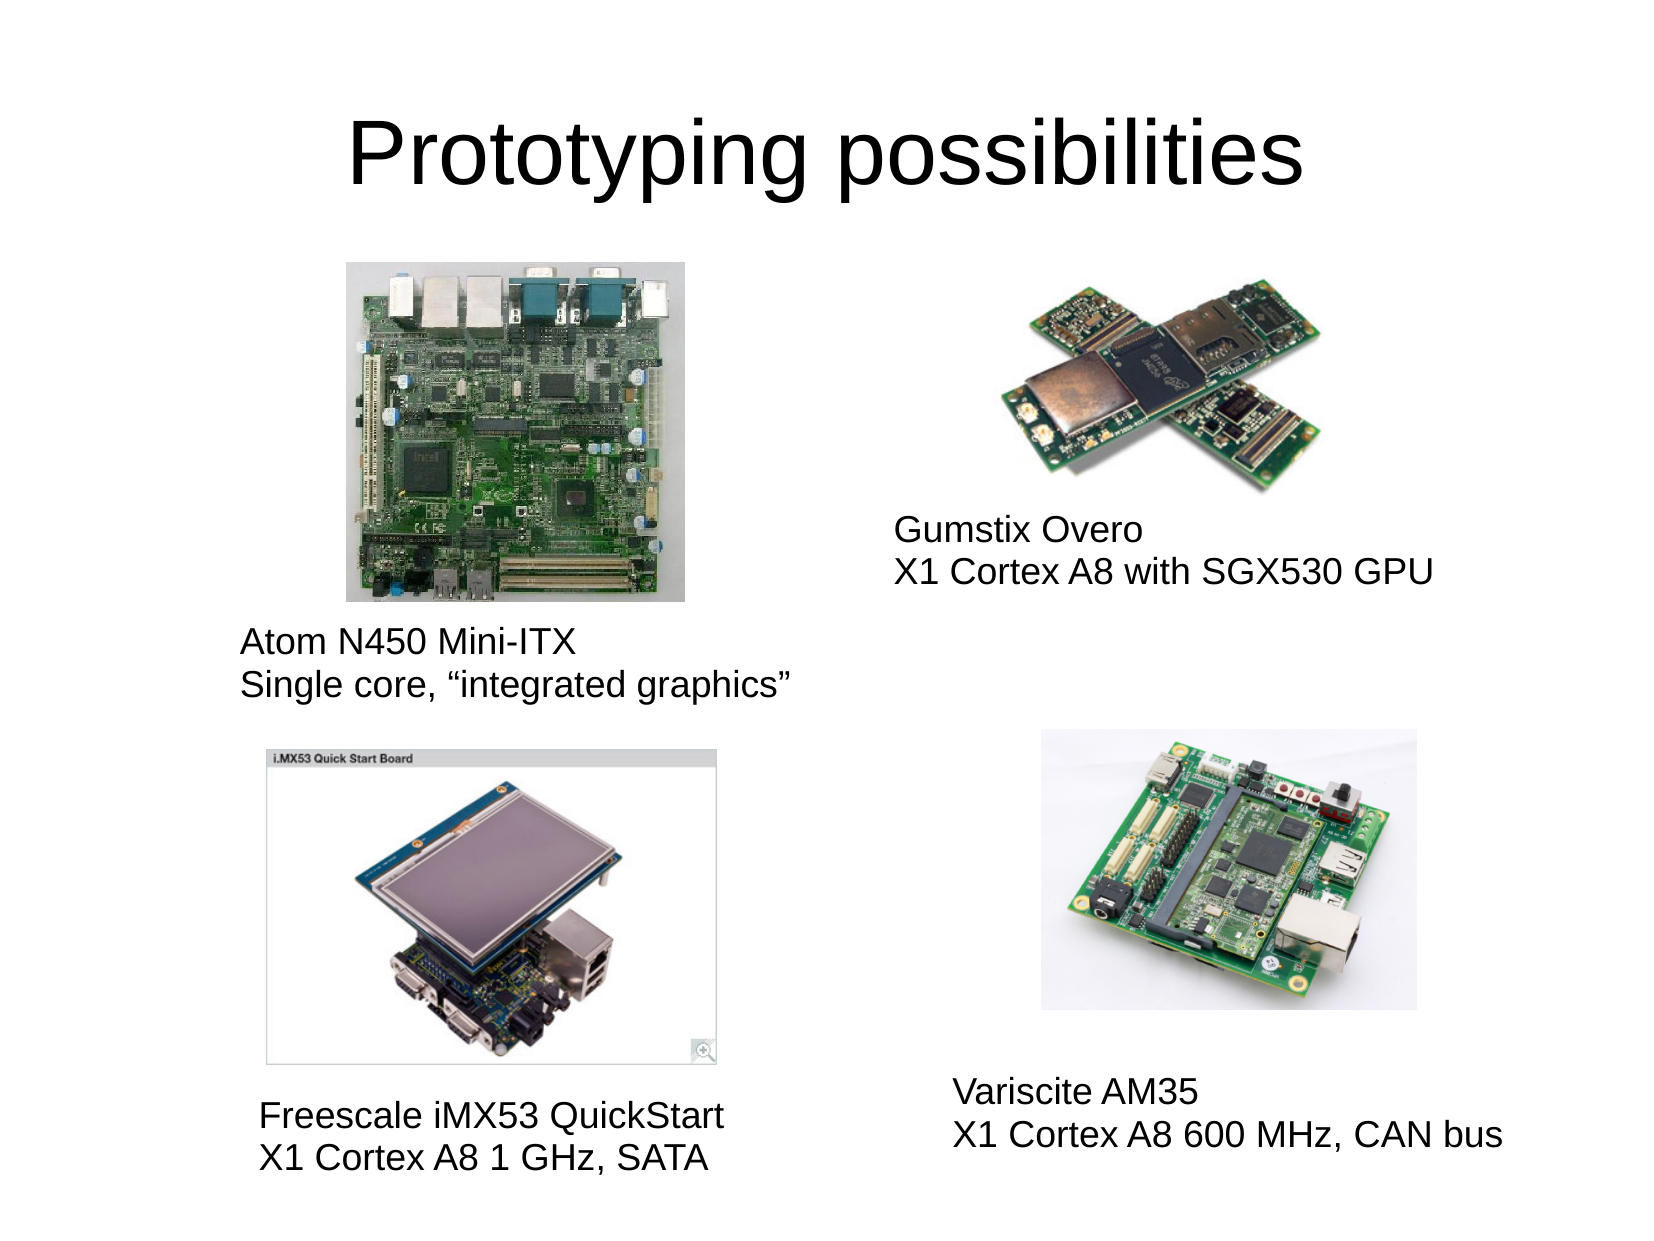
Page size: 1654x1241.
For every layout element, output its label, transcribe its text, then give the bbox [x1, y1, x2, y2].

text_box Atom N450 Mini-ITX Single core, “integrated graphics” [225, 613, 806, 713]
picture [1041, 729, 1417, 1010]
text_box Freescale iMX53 QuickStart X1 Cortex A8 1 GHz, SATA [243, 1087, 740, 1187]
title Prototyping possibilities [82, 49, 1571, 257]
text_box Gumstix Overo X1 Cortex A8 with SGX530 GPU [878, 501, 1463, 601]
picture [266, 749, 717, 1066]
picture [983, 276, 1359, 497]
picture [346, 262, 685, 602]
text_box Variscite AM35 X1 Cortex A8 600 MHz, CAN bus [937, 1063, 1521, 1163]
